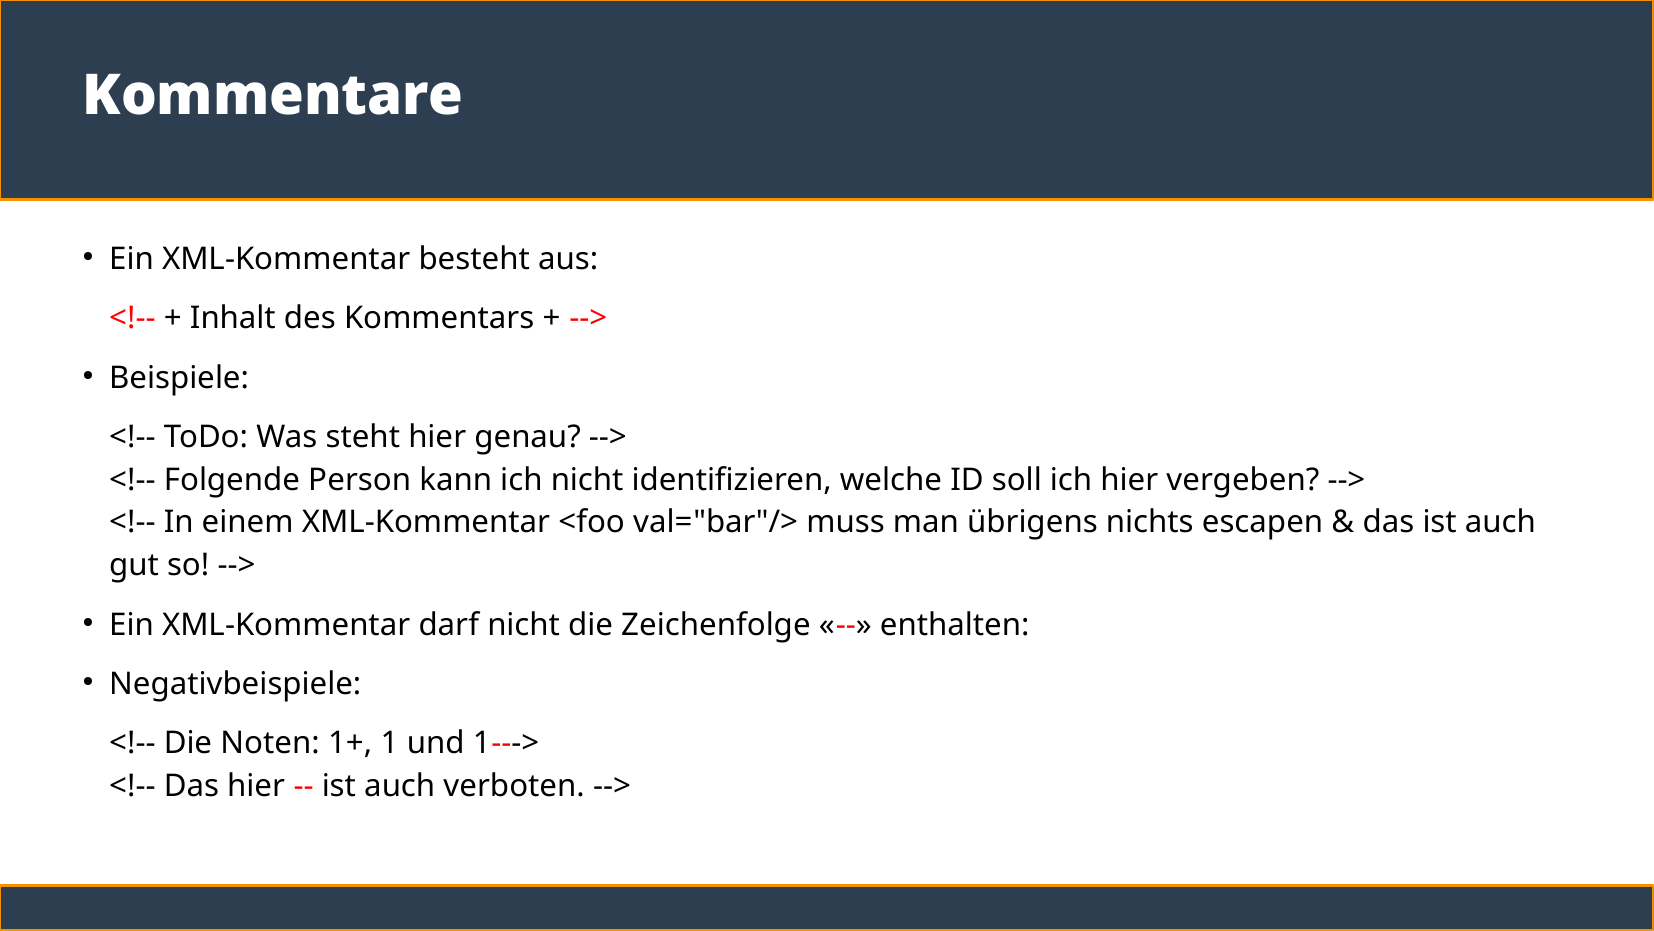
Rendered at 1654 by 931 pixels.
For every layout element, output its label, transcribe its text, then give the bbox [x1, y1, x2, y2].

title Kommentare [82, 14, 1571, 171]
list Ein XML-Kommentar besteht aus: <!-- + Inhalt des Kommentars + --> Beispiele: <!-- ToDo: Was steht hier genau? --> <!-- Folgende Person kann ich nicht identifizieren, welche ID soll ich hier vergeben? --> <!-- In einem XML-Kommentar <foo val="bar"/> muss man übrigens nichts escapen & das ist auch gut so! --> Ein XML-Kommentar darf nicht die Zeichenfolge «--» enthalten: Negativbeispiele: <!-- Die Noten: 1+, 1 und 1---> <!-- Das hier -- ist auch verboten. --> [82, 236, 1563, 811]
